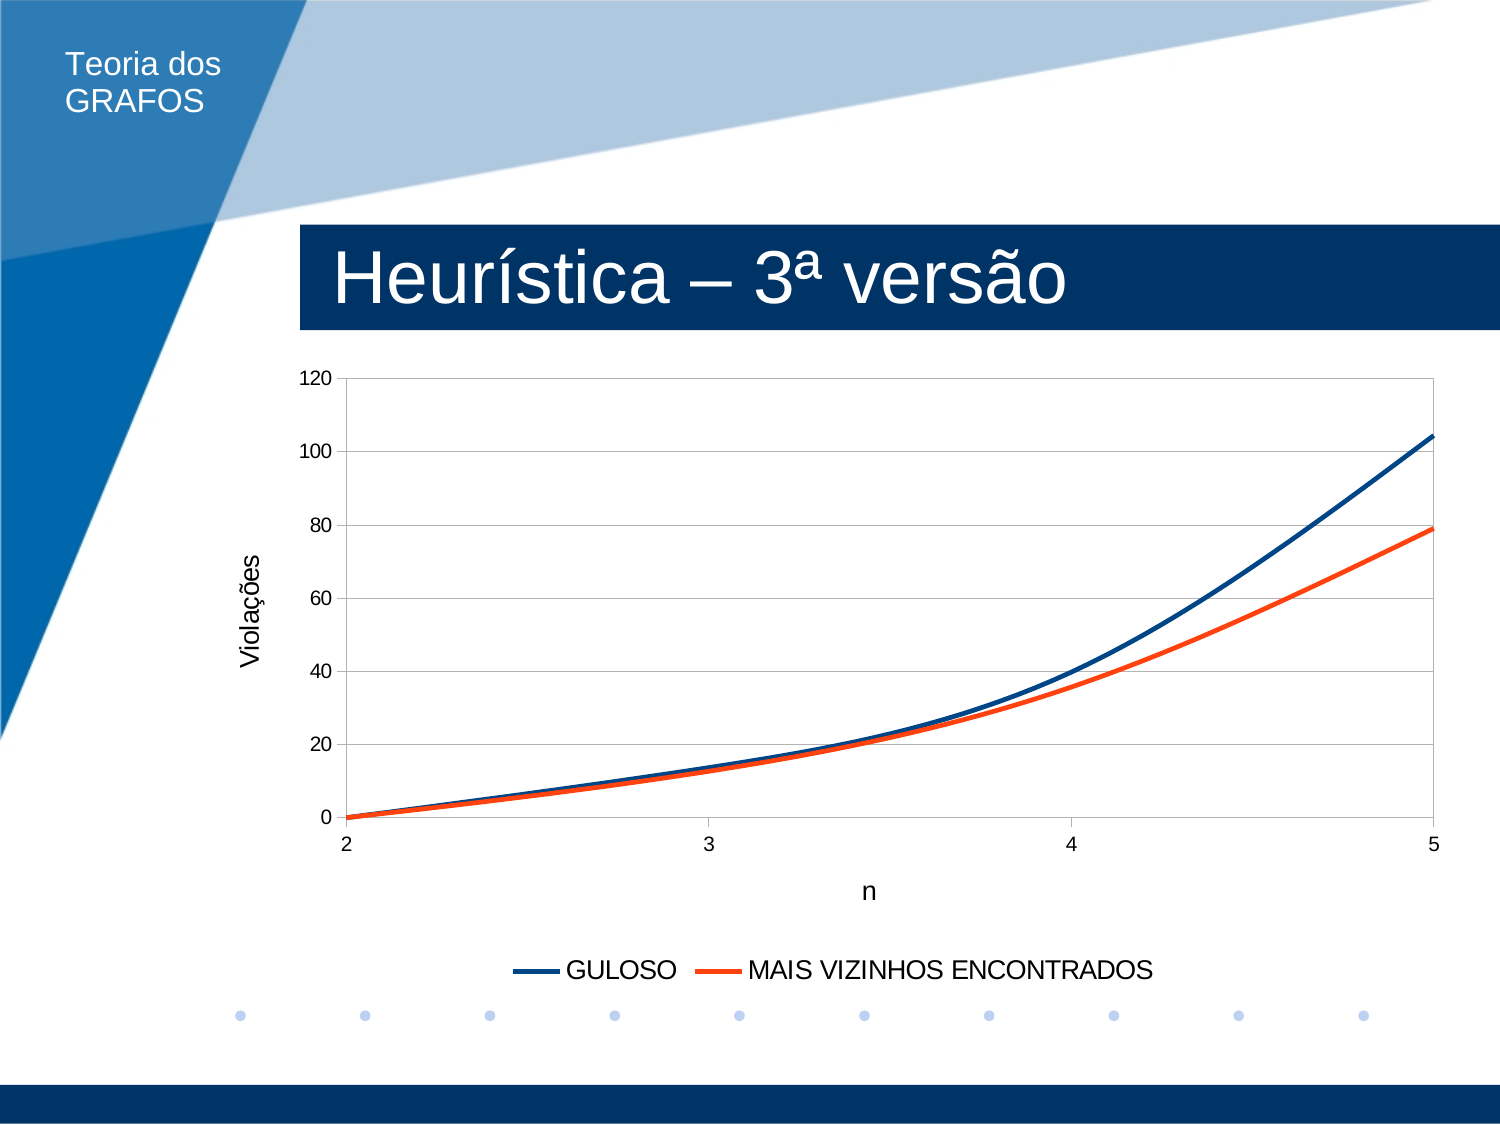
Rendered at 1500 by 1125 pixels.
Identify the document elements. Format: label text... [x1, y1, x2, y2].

chart [200, 354, 1465, 993]
title Heurística – 3ª versão [300, 224, 1500, 331]
picture [0, 0, 1500, 842]
